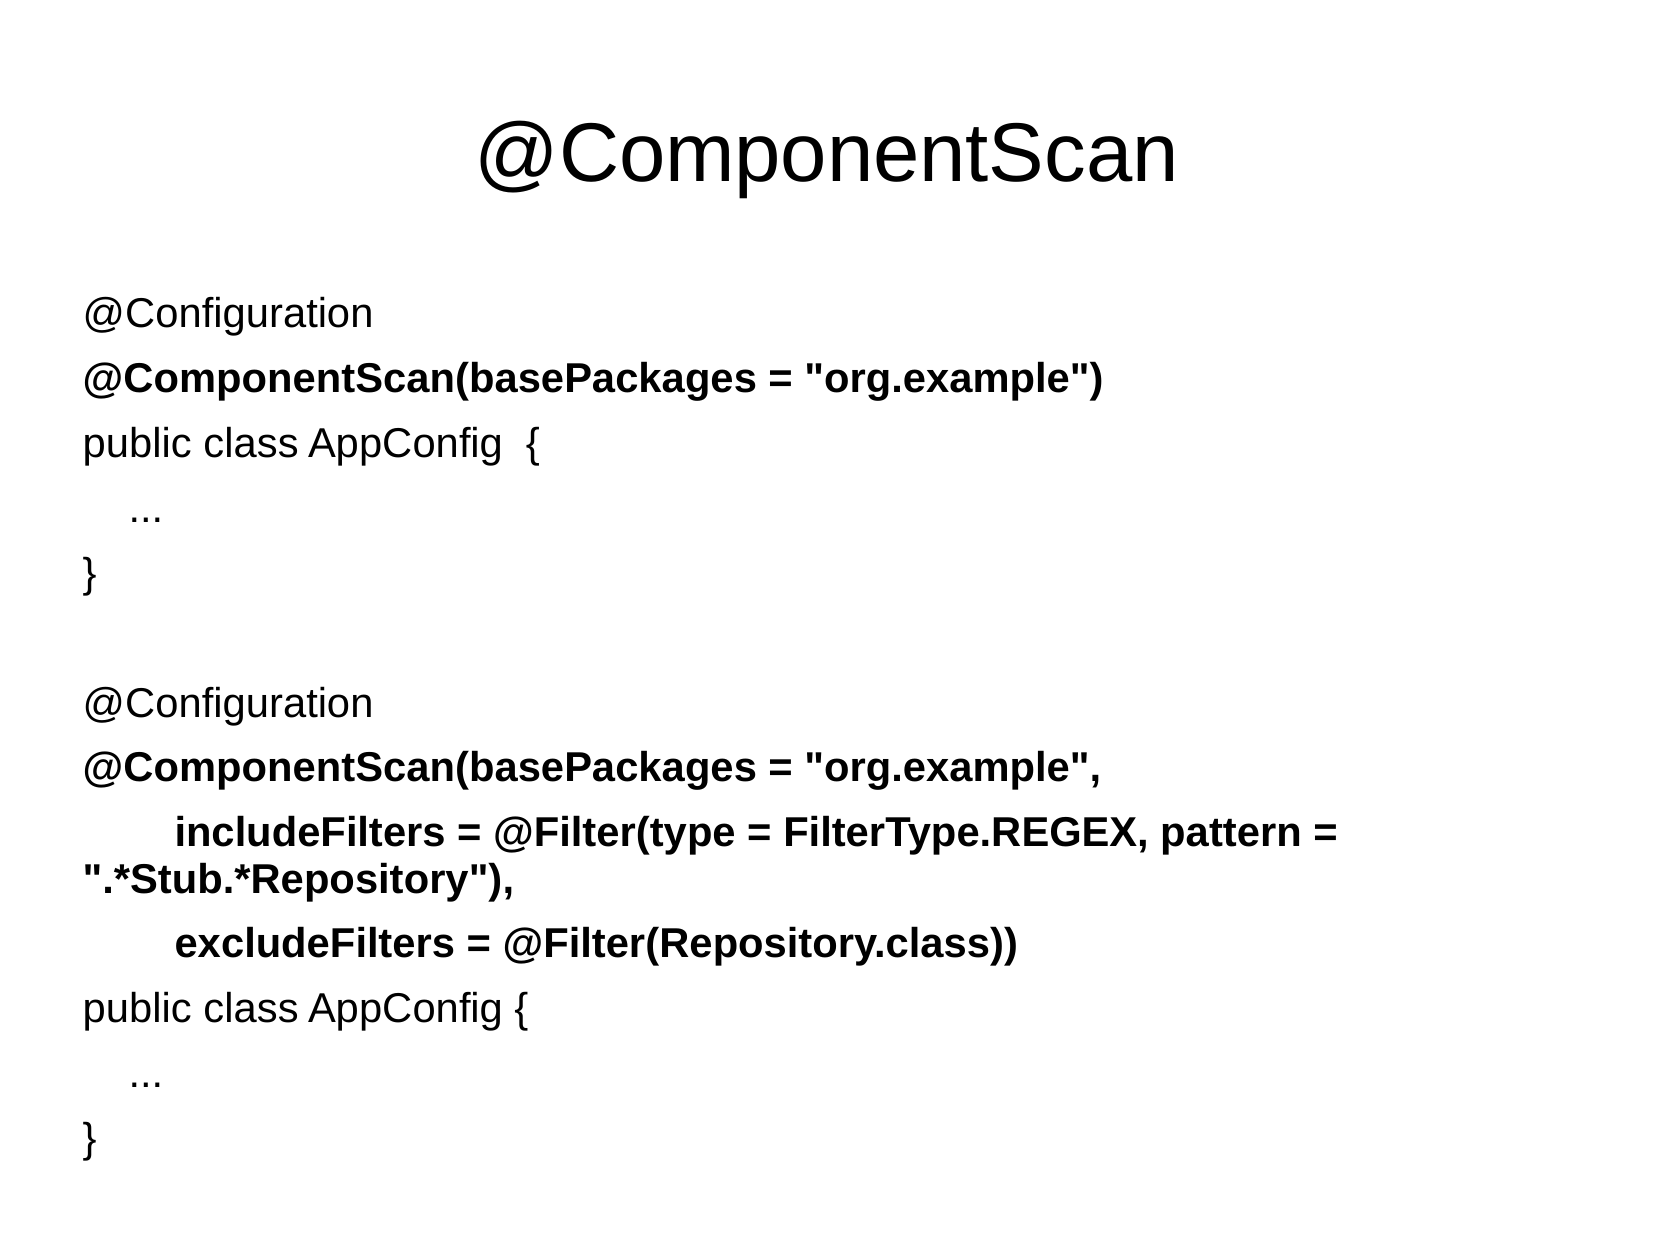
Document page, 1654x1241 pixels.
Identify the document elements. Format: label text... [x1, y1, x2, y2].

list @Configuration @ComponentScan(basePackages = "org.example") public class AppConfig { ... } @Configuration @ComponentScan(basePackages = "org.example", includeFilters = @Filter(type = FilterType.REGEX, pattern = ".*Stub.*Repository"), excludeFilters = @Filter(Repository.class)) public class AppConfig { ... } [82, 290, 1571, 1010]
title @ComponentScan [82, 49, 1571, 257]
